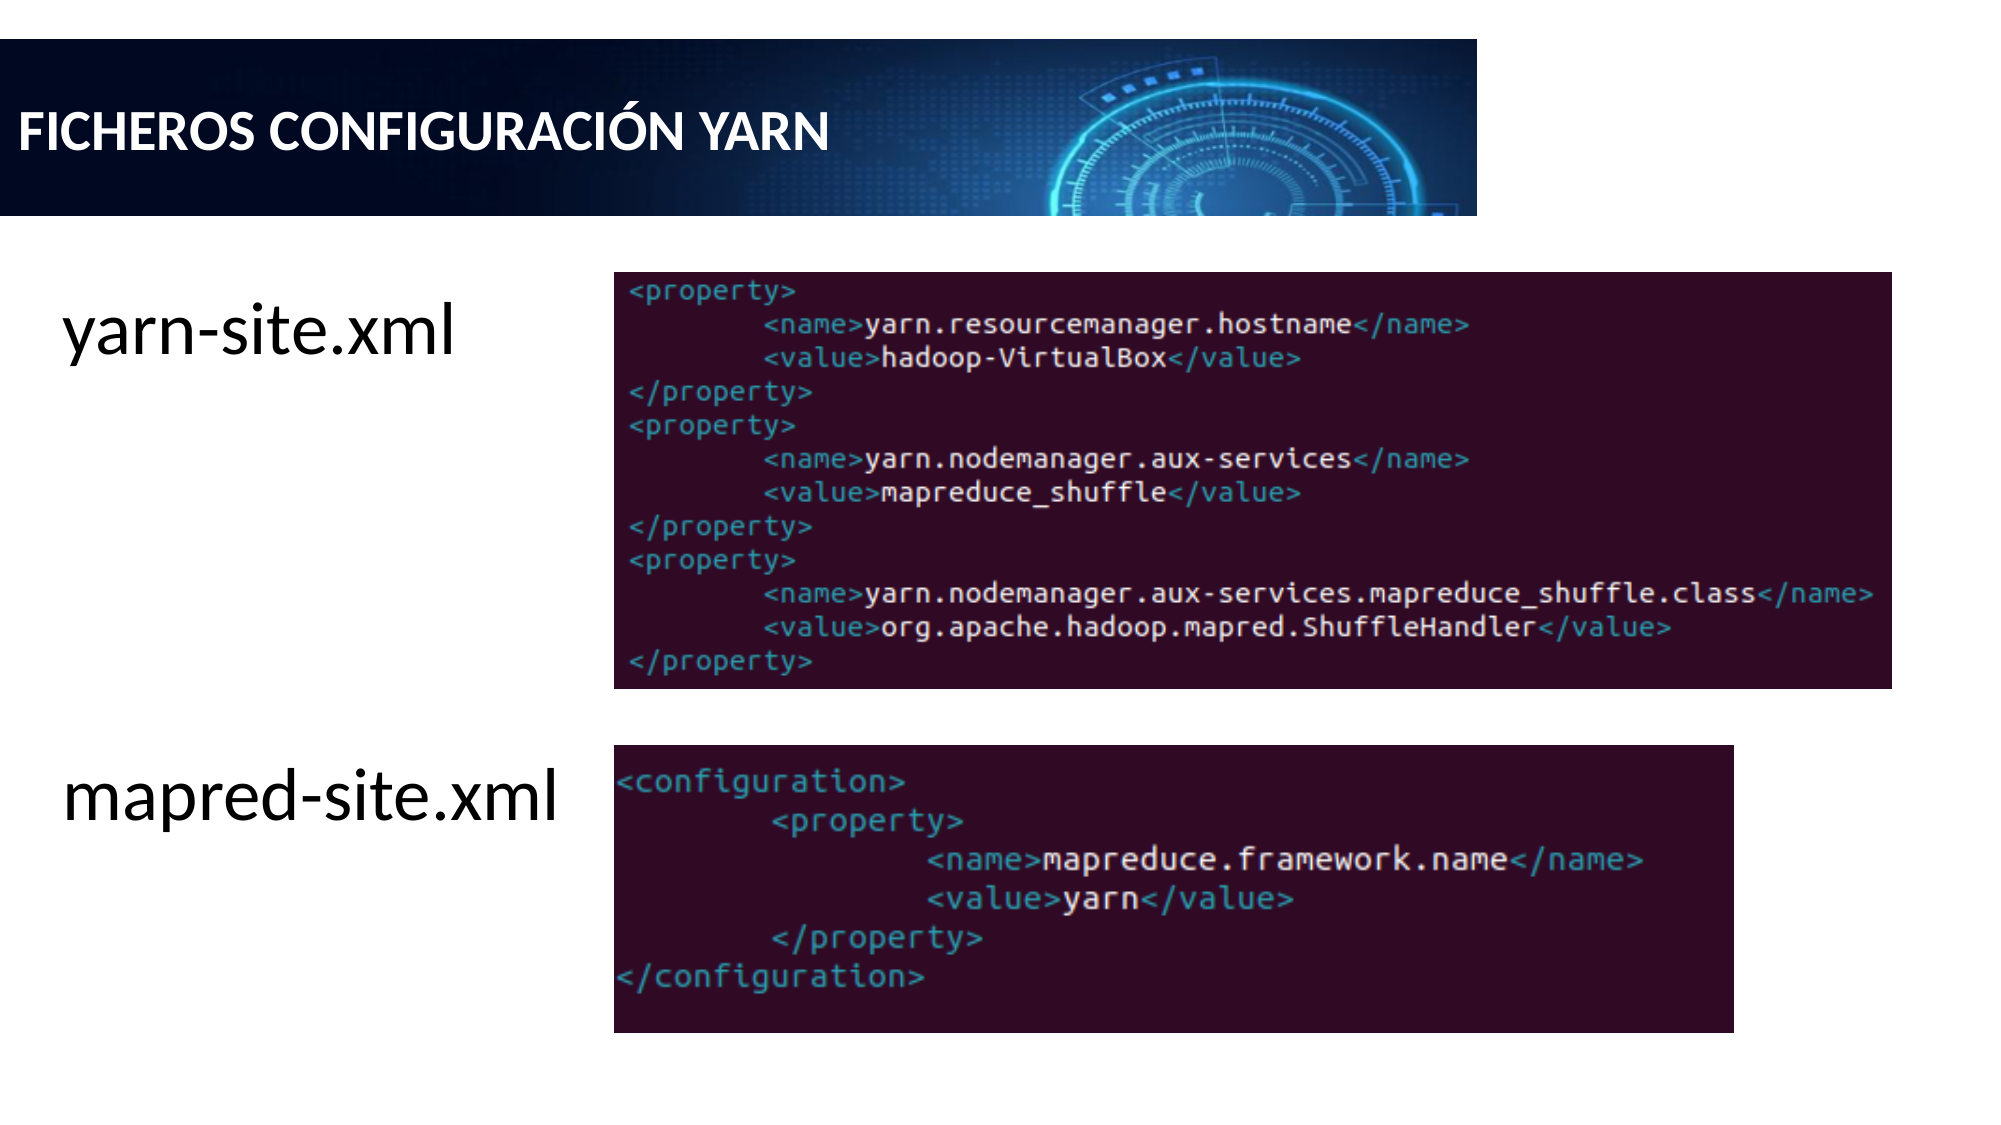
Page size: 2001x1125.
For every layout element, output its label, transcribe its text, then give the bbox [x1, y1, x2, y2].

text_box mapred-site.xml [48, 738, 640, 844]
text_box yarn-site.xml [48, 272, 640, 377]
picture [614, 745, 1734, 1033]
text_box FICHEROS CONFIGURACIÓN YARN [4, 84, 847, 170]
picture [614, 272, 1892, 689]
picture [0, 39, 1477, 216]
